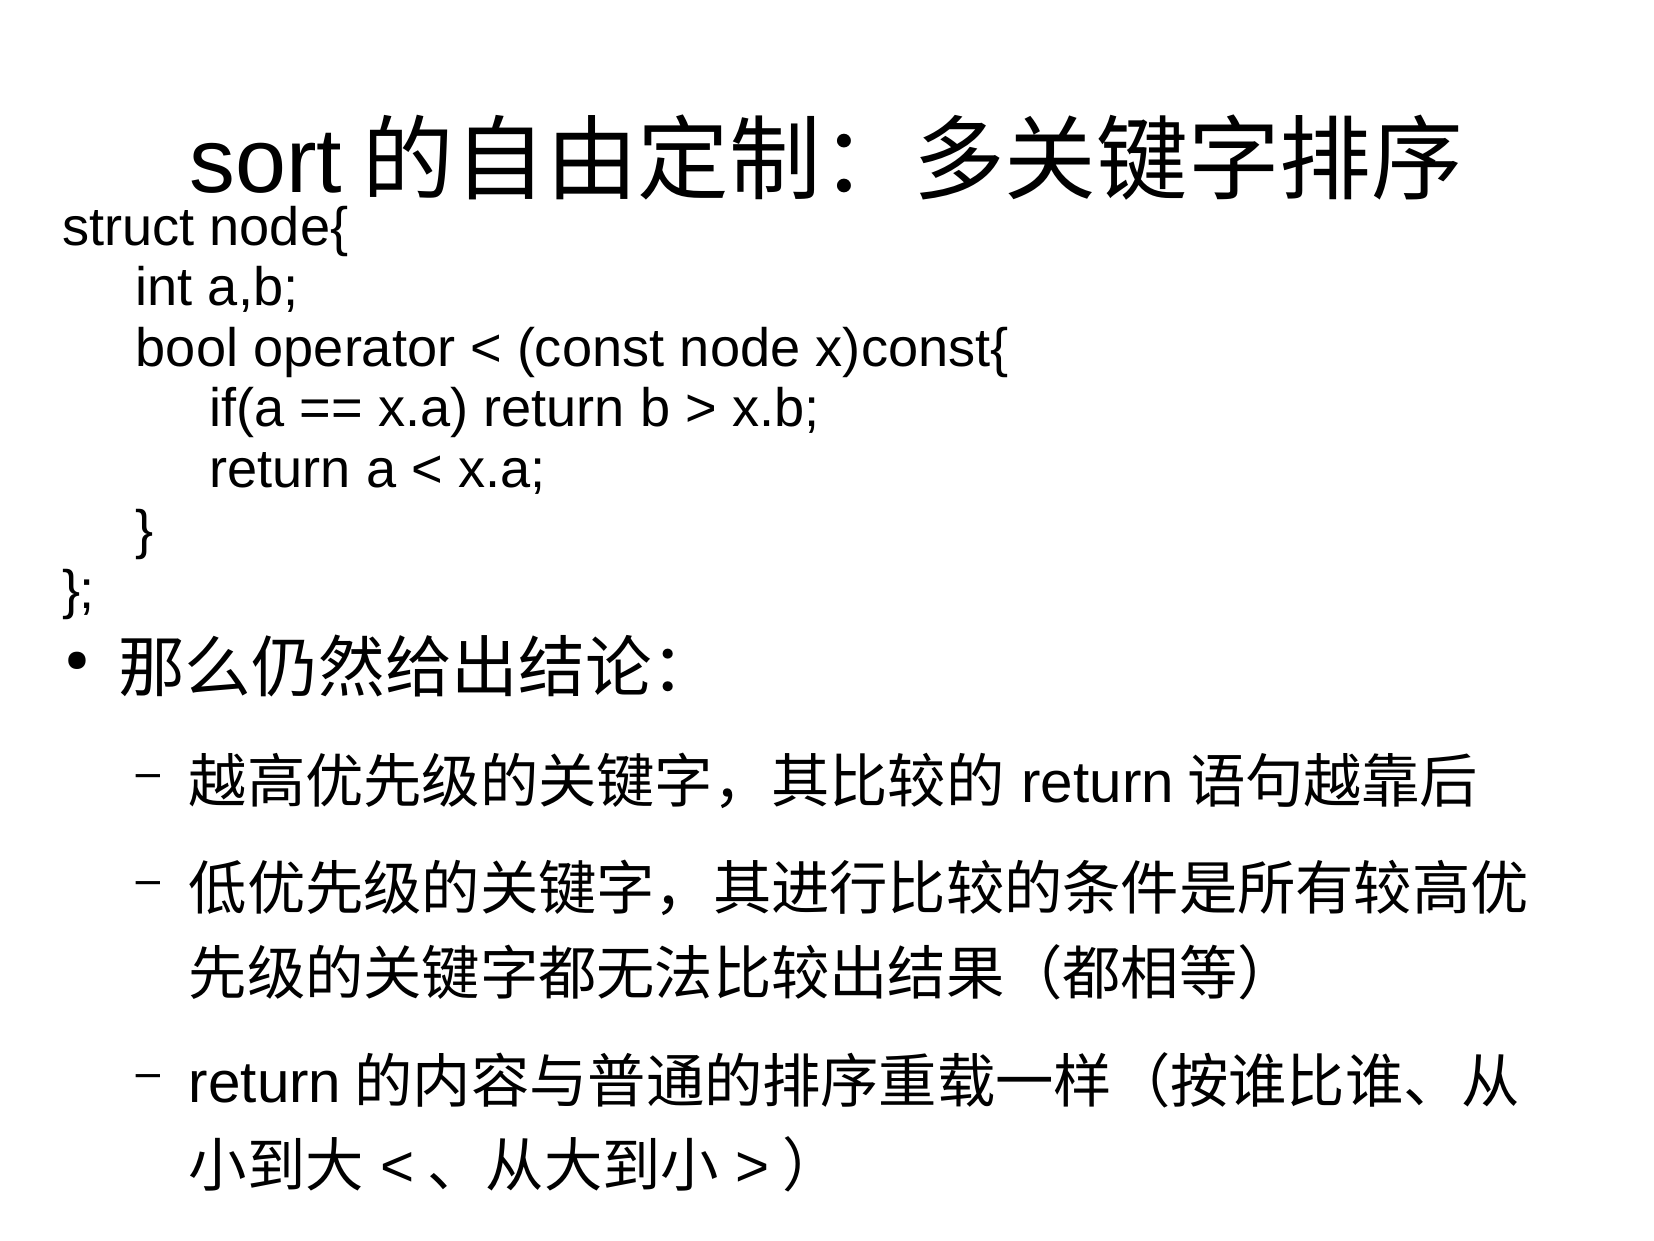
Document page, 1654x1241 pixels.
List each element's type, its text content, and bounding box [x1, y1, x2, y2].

list 那么仍然给出结论： 越高优先级的关键字，其比较的return语句越靠后 低优先级的关键字，其进行比较的条件是所有较高优先级的关键字都无法比较出结果（都相等） return的内容与普通的排序重载一样（按谁比谁、从小到大<、从大到小>） [47, 614, 1536, 1241]
text_box struct node{ int a,b; bool operator < (const node x)const{ if(a == x.a) return b > x.b; return a < x.a; } }; [47, 188, 1028, 628]
title sort的自由定制：多关键字排序 [82, 49, 1571, 257]
